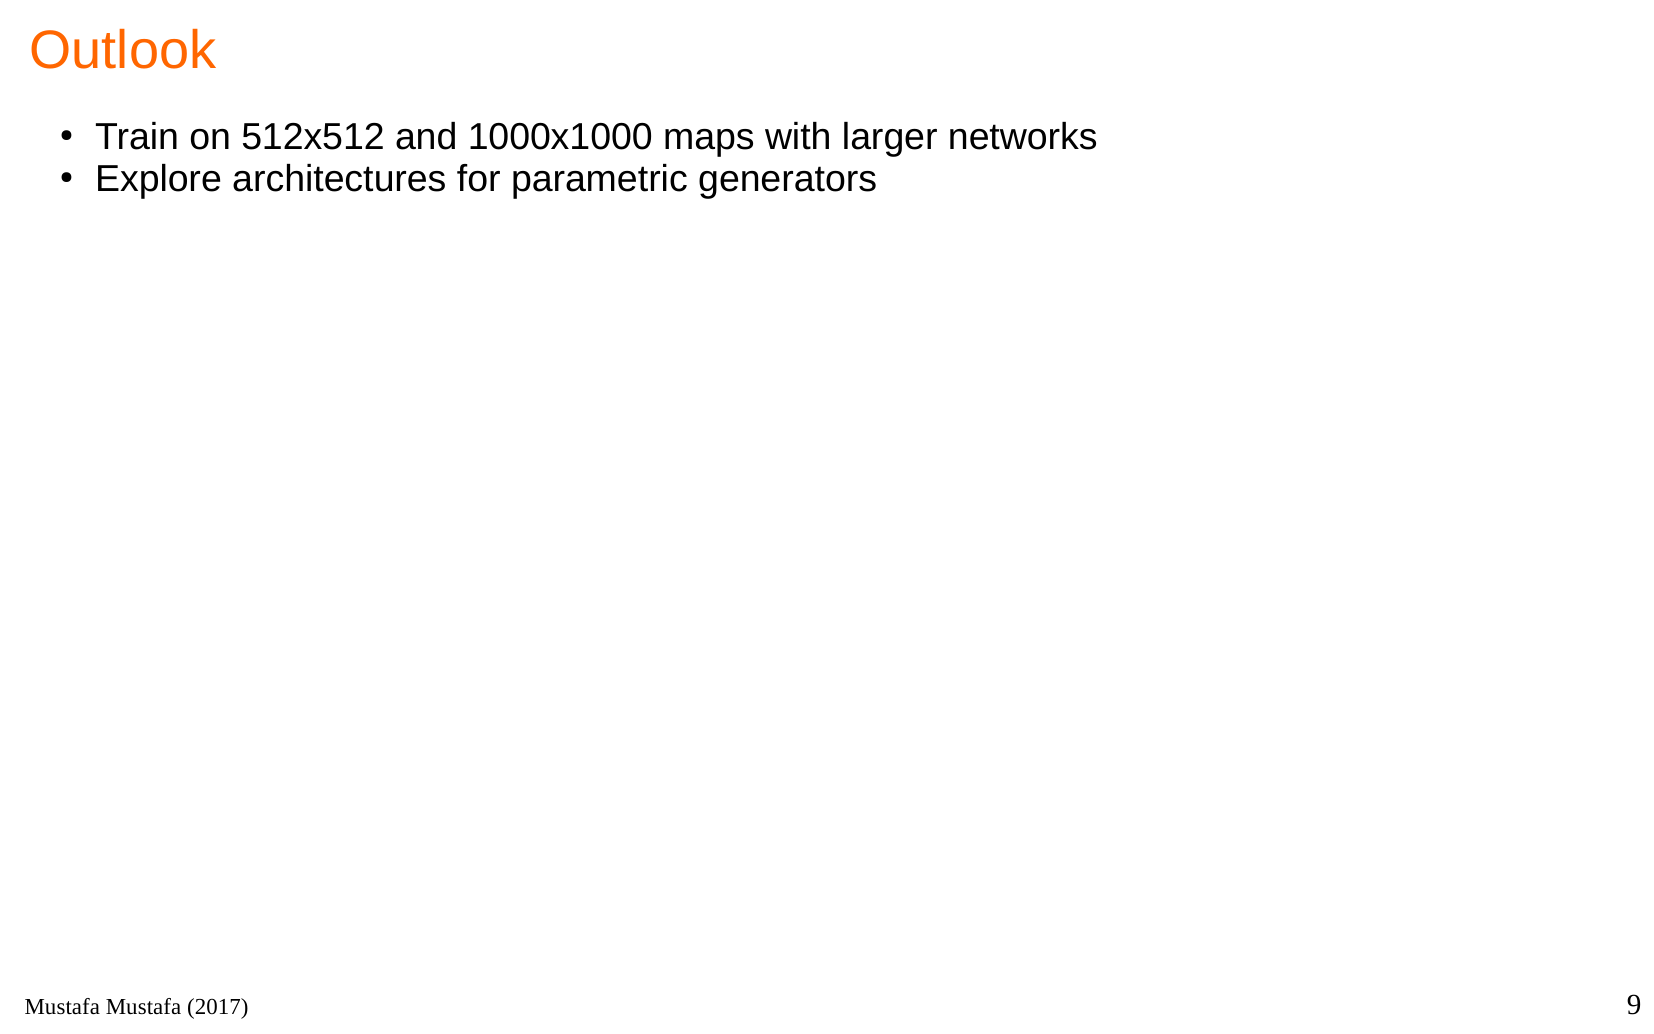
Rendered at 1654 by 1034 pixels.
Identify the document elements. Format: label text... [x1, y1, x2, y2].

text_box Train on 512x512 and 1000x1000 maps with larger networks Explore architectures for parametric generators [45, 108, 1591, 250]
title Outlook [29, 17, 1621, 82]
